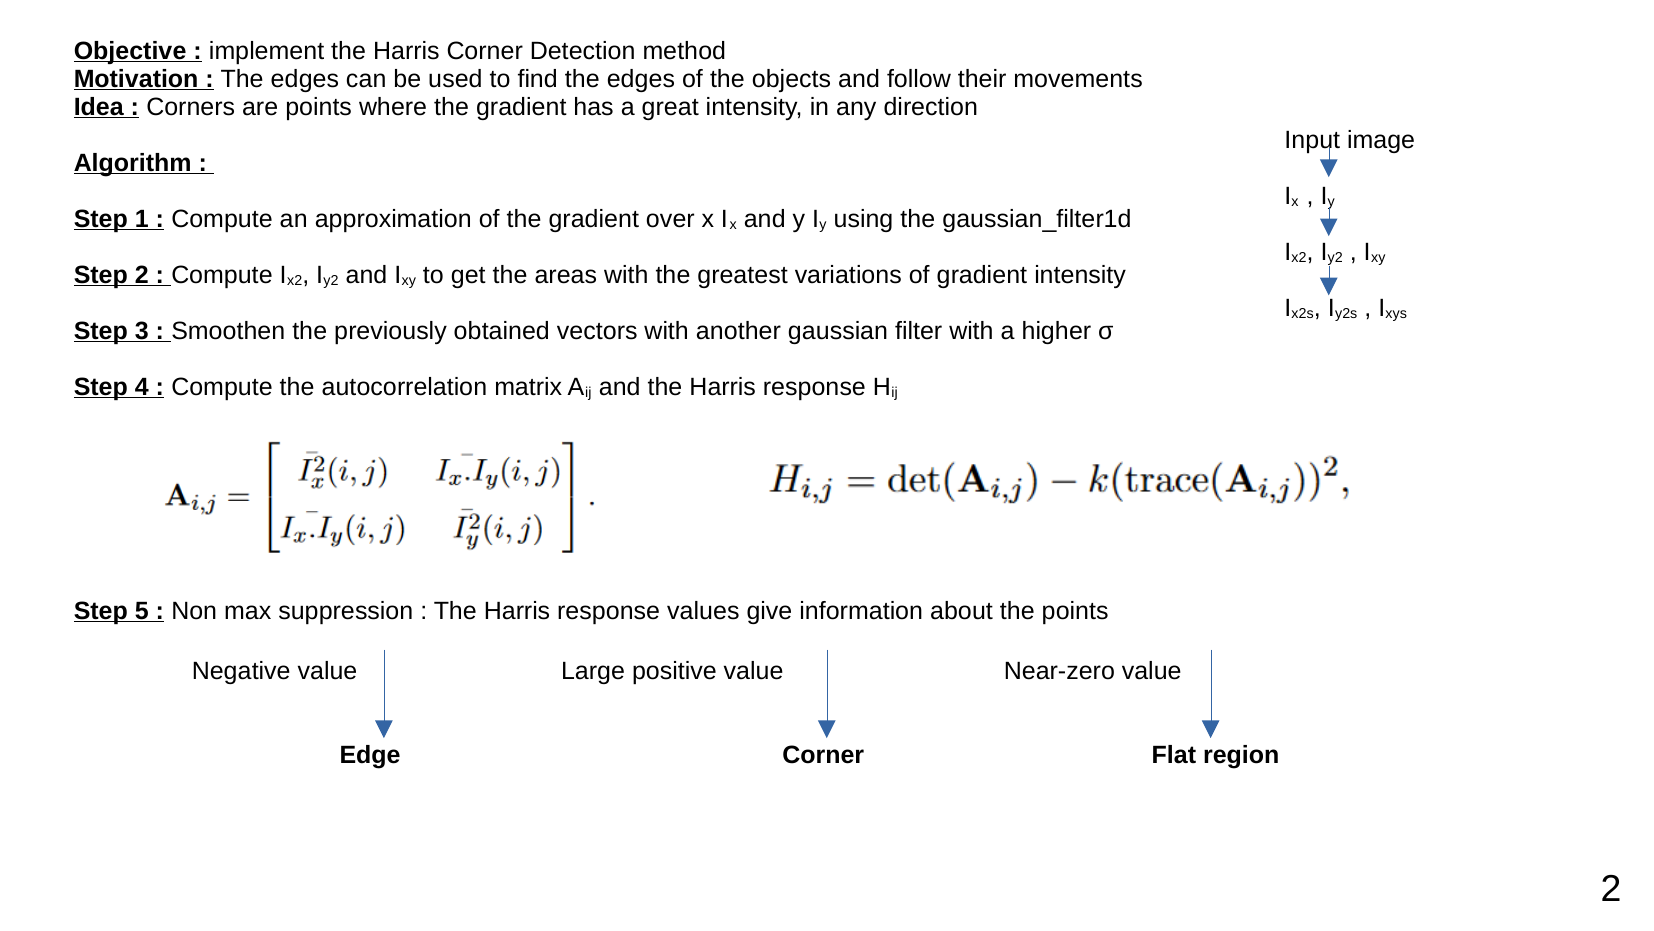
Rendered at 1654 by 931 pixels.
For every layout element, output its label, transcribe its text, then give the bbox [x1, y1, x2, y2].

text_box Input image Ix , Iy Ix2, Iy2 , Ixy Ix2s, Iy2s , Ixys [1269, 118, 1565, 414]
picture [147, 413, 604, 563]
picture [734, 417, 1359, 522]
text_box Negative value Large positive value Near-zero value Edge Corner Flat region [177, 649, 1477, 847]
text_box Objective : implement the Harris Corner Detection method Motivation : The edges can be used to find the edges of the objects and follow their movements Idea : Corners are points where the gradient has a great intensity, in any direction Algorithm : Step 1 : Compute an approximation of the gradient over x Ix and y Iy using the gaussian_filter1d Step 2 : Compute Ix2, Iy2 and Ixy to get the areas with the greatest variations of gradient intensity Step 3 : Smoothen the previously obtained vectors with another gaussian filter with a higher σ Step 4 : Compute the autocorrelation matrix Aij and the Harris response Hij Step 5 : Non max suppression : The Harris response values give information about the points [59, 29, 1241, 633]
text_box <numéro> [1585, 860, 1654, 931]
